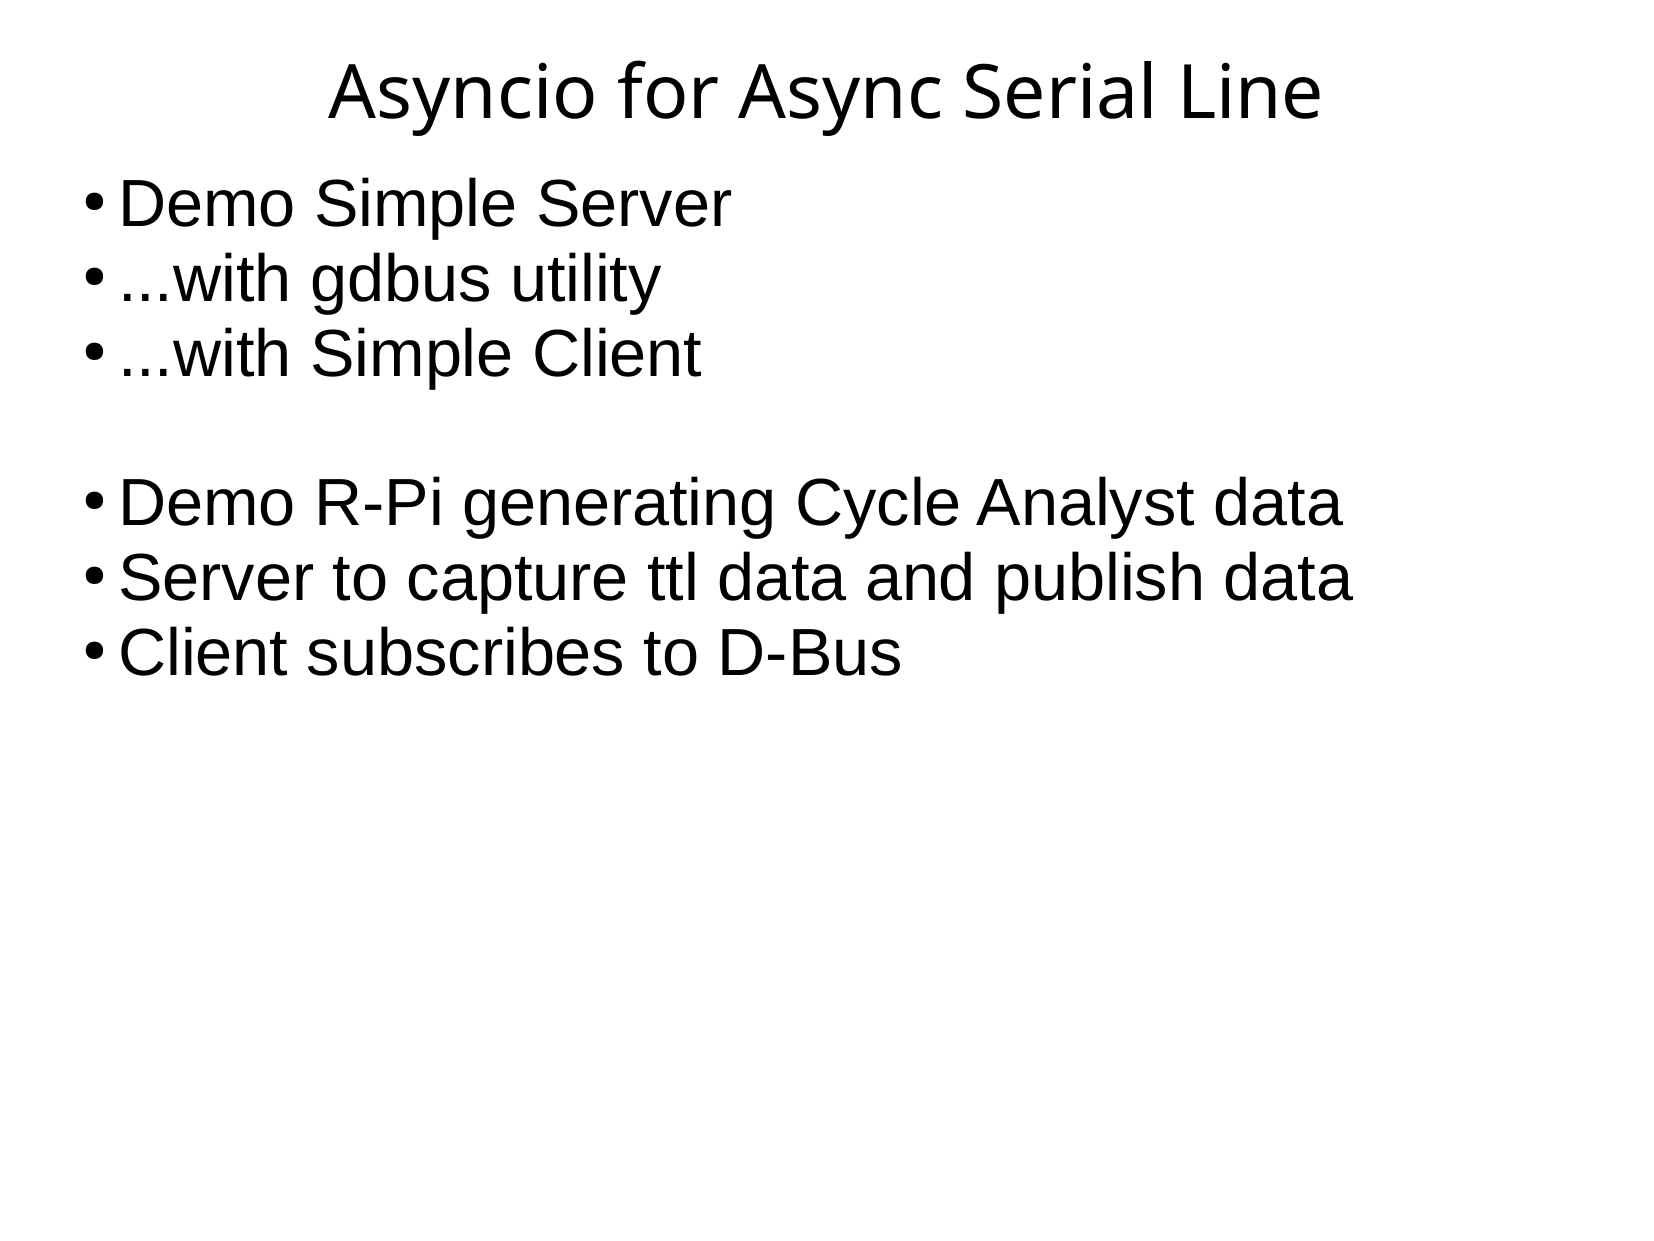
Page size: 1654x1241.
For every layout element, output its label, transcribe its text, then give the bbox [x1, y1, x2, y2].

subtitle Demo Simple Server ...with gdbus utility ...with Simple Client Demo R-Pi generating Cycle Analyst data Server to capture ttl data and publish data Client subscribes to D-Bus [82, 168, 1571, 763]
title Asyncio for Async Serial Line [82, 49, 1571, 130]
